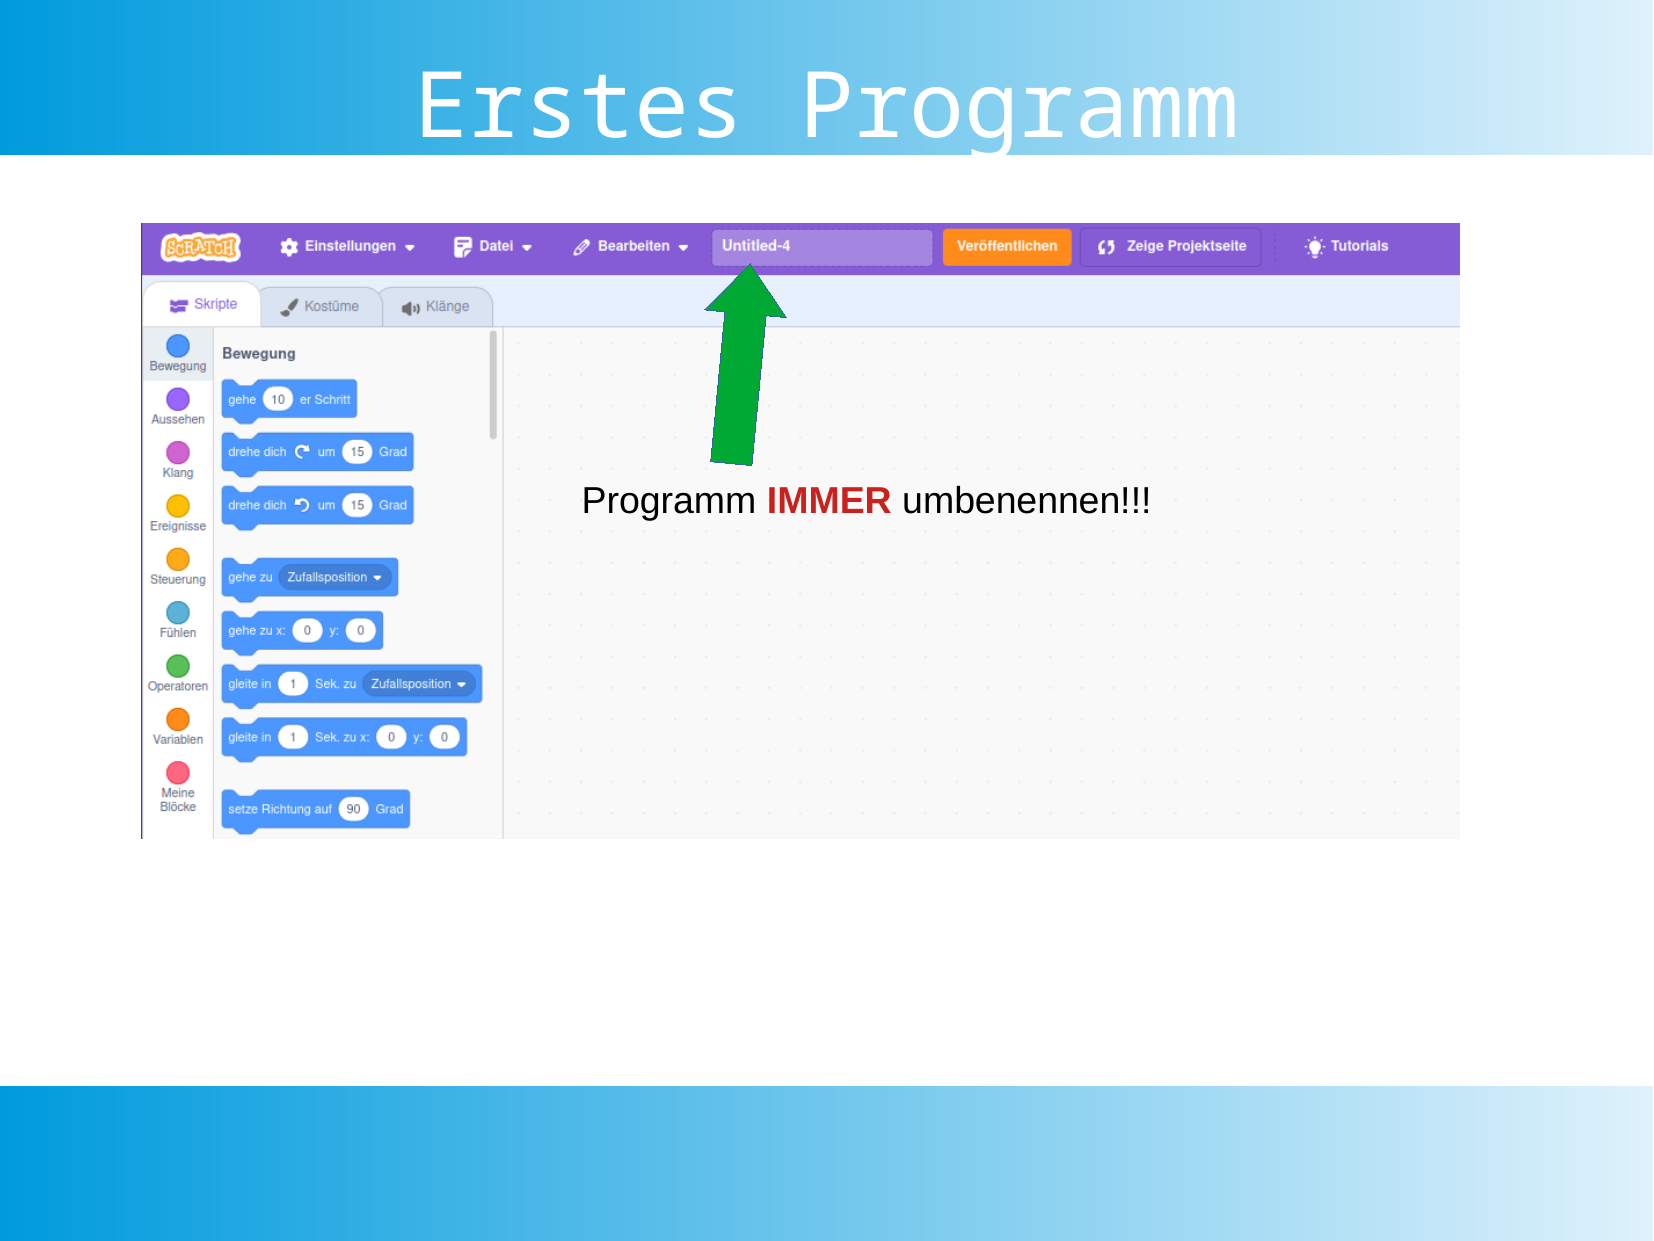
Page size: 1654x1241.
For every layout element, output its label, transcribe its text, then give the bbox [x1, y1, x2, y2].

text_box Programm IMMER umbenennen!!! [566, 472, 1193, 556]
text_box [704, 263, 787, 466]
picture [141, 223, 1460, 839]
title Erstes Programm [82, 40, 1571, 163]
